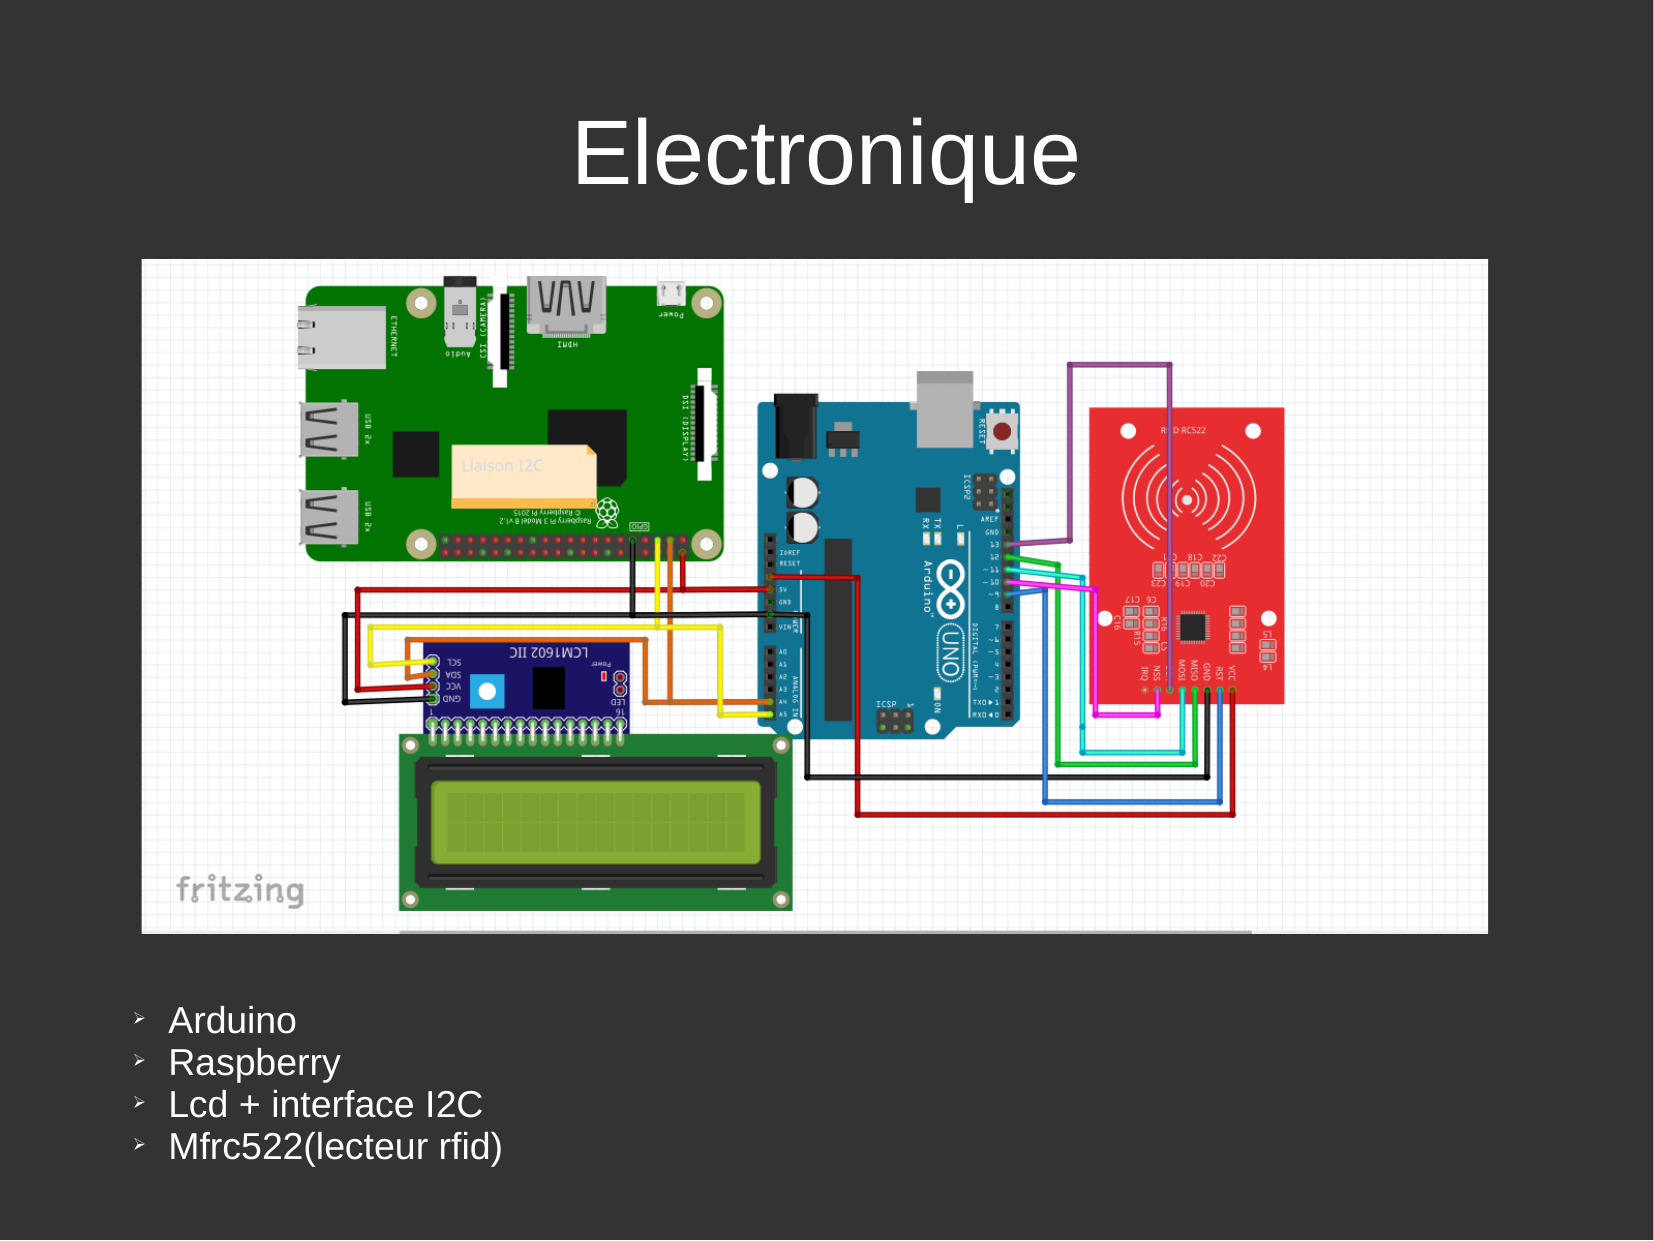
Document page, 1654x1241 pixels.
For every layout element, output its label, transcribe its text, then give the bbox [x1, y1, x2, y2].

text_box Arduino Raspberry Lcd + interface I2C Mfrc522(lecteur rfid) [118, 992, 1560, 1175]
title Electronique [82, 49, 1571, 257]
picture [141, 259, 1489, 934]
